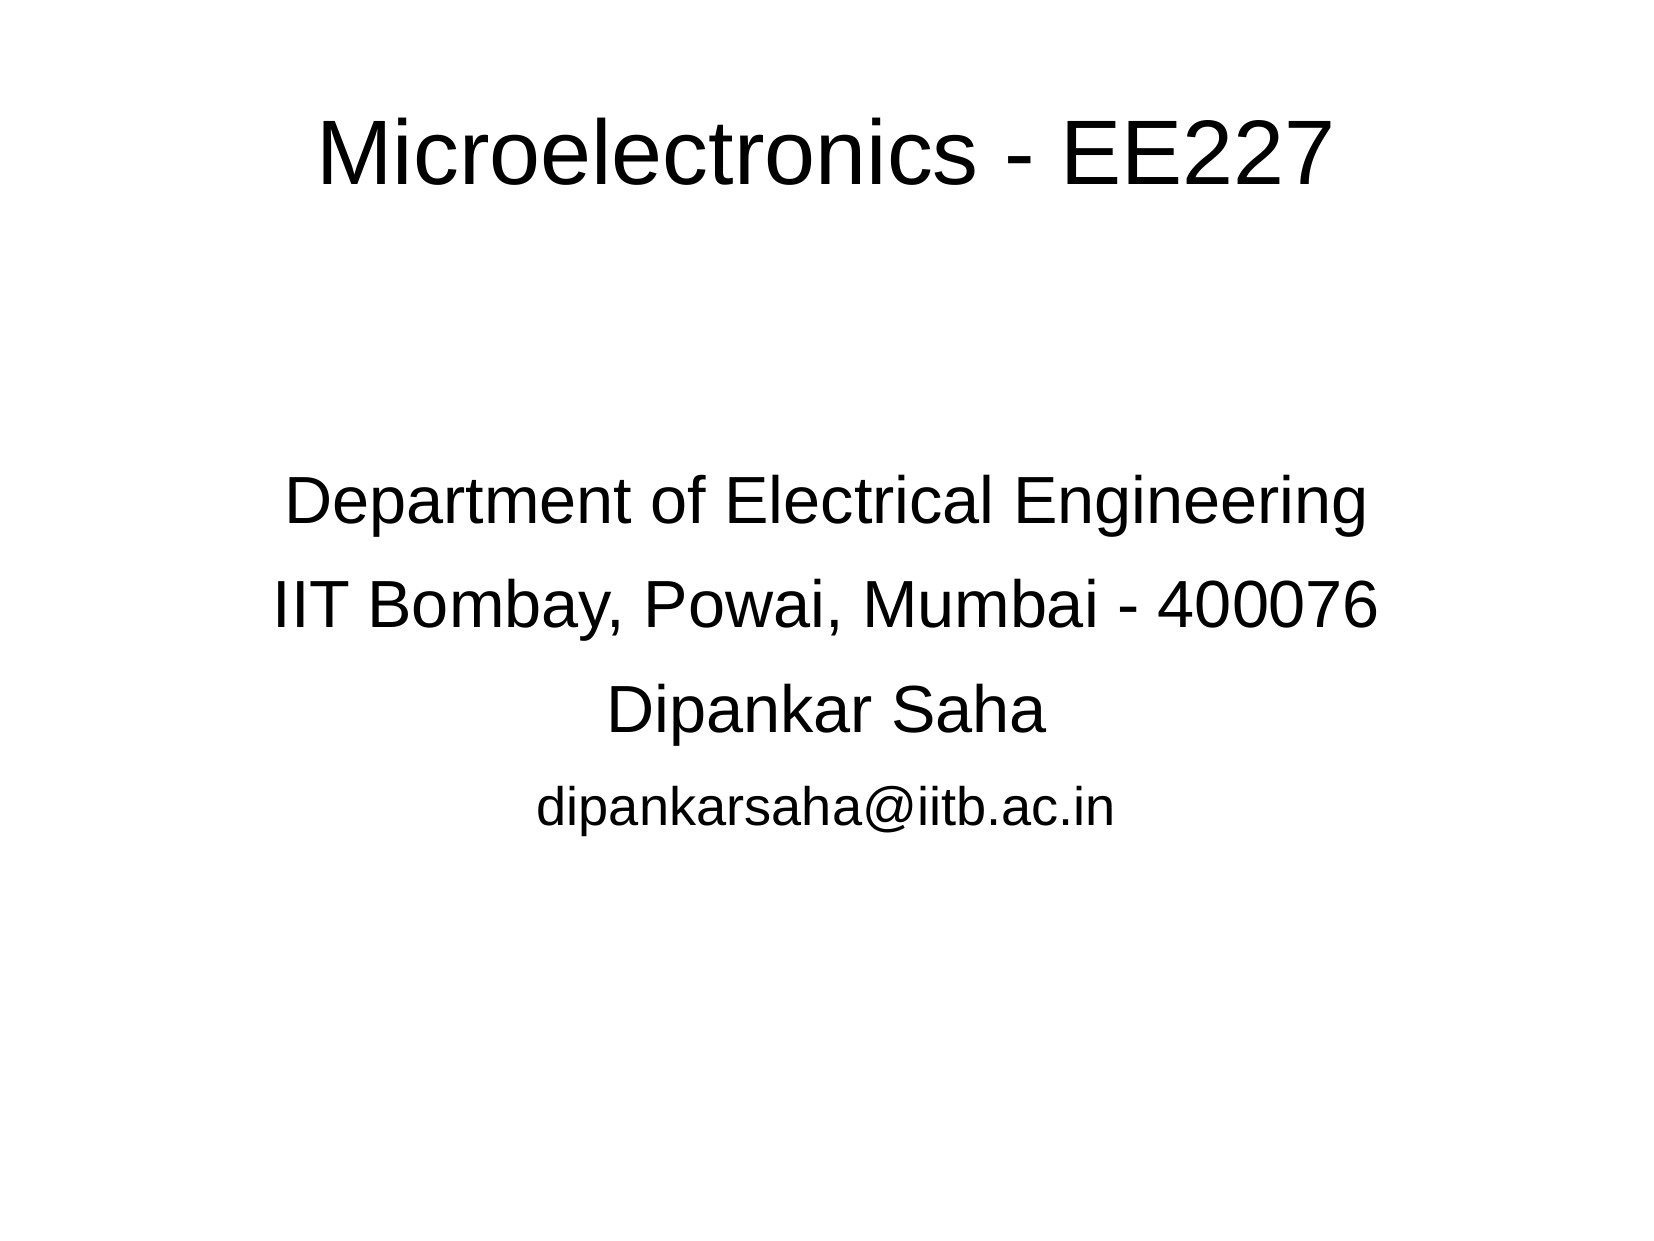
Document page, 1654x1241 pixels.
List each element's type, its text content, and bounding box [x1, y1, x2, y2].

subtitle Department of Electrical Engineering IIT Bombay, Powai, Mumbai - 400076 Dipankar Saha dipankarsaha@iitb.ac.in [82, 290, 1571, 1010]
title Microelectronics - EE227 [82, 49, 1571, 257]
